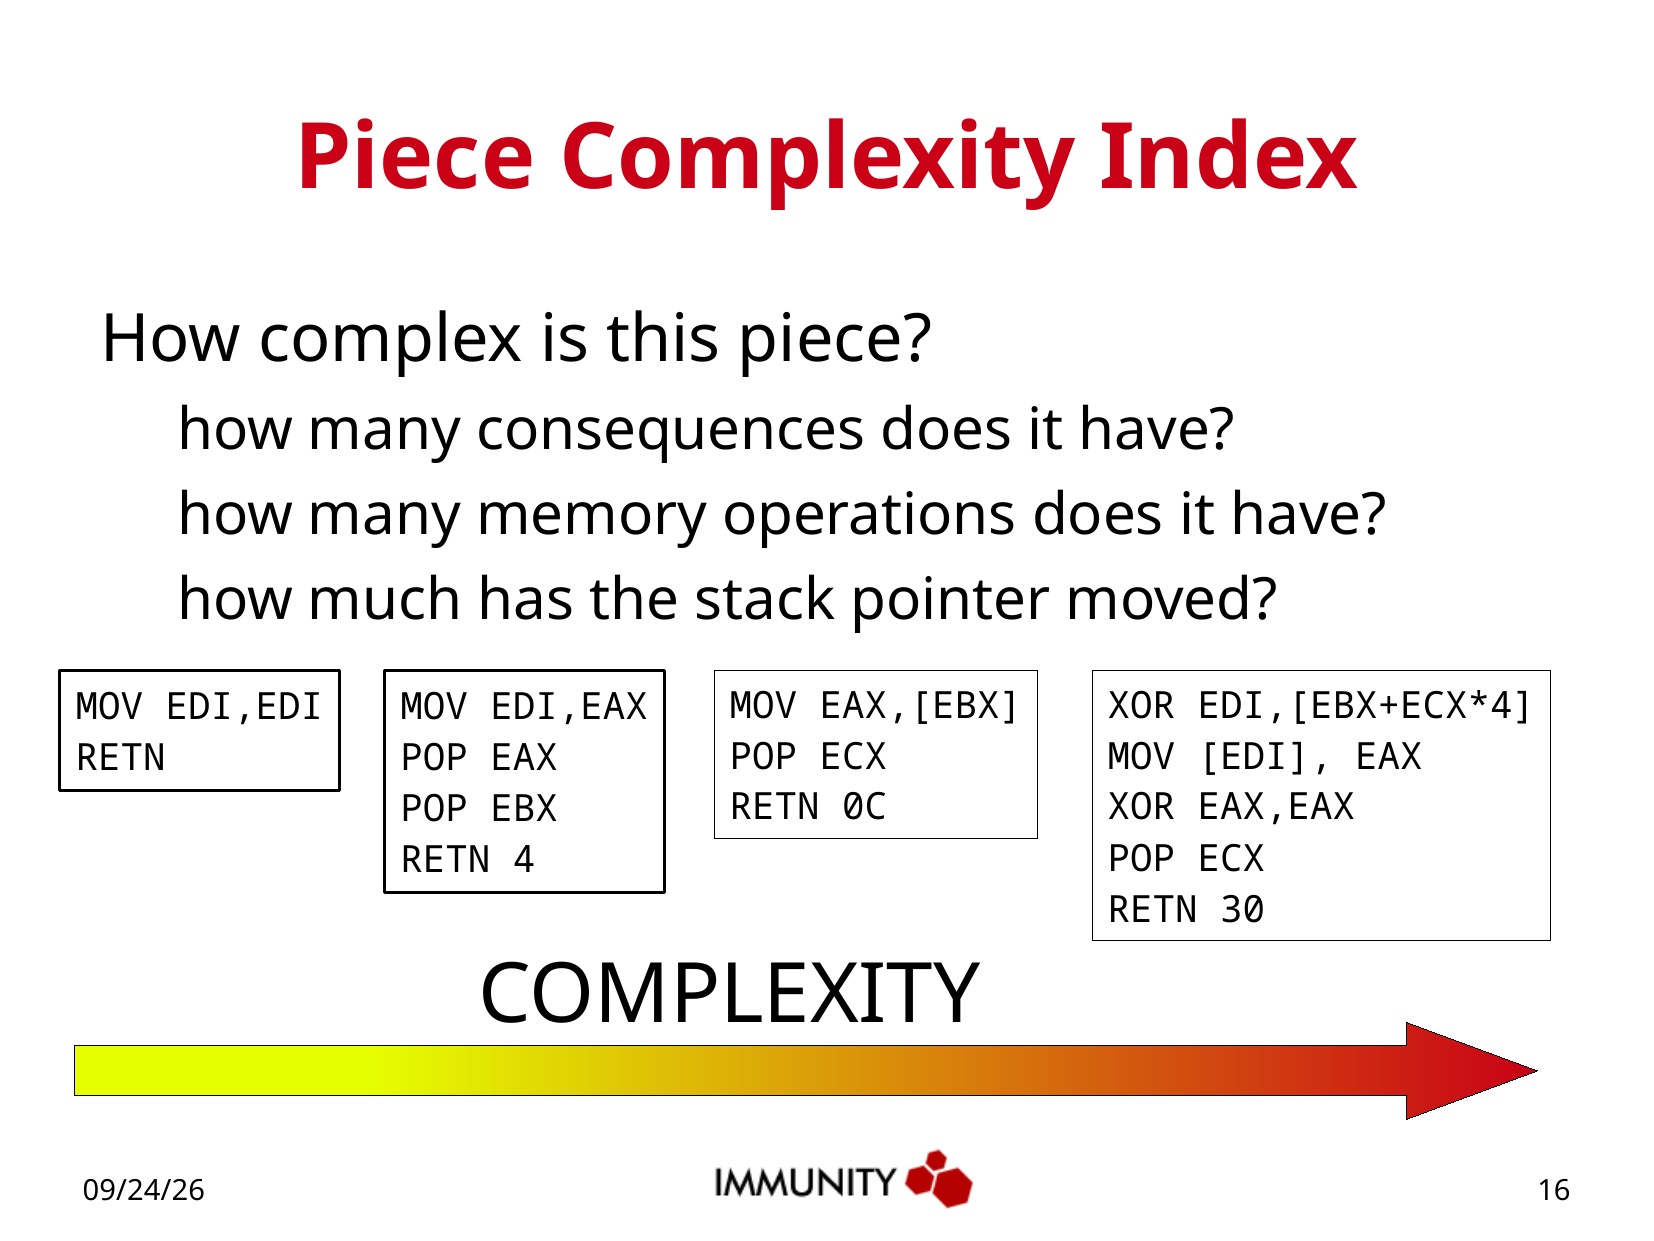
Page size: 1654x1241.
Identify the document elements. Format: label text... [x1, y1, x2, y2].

text_box COMPLEXITY [464, 925, 1073, 1071]
list How complex is this piece? how many consequences does it have? how many memory operations does it have? how much has the stack pointer moved? [82, 290, 1571, 638]
text_box MOV EAX,[EBX] POP ECX RETN 0C [714, 670, 1038, 817]
text_box MOV EDI,EDI RETN [59, 670, 340, 776]
title Piece Complexity Index [82, 56, 1571, 250]
text_box XOR EDI,[EBX+ECX*4] MOV [EDI], EAX XOR EAX,EAX POP ECX RETN 30 [1092, 670, 1551, 904]
text_box [74, 1022, 1538, 1120]
text_box MOV EDI,EAX POP EAX POP EBX RETN 4 [384, 670, 665, 863]
picture [694, 1130, 984, 1235]
